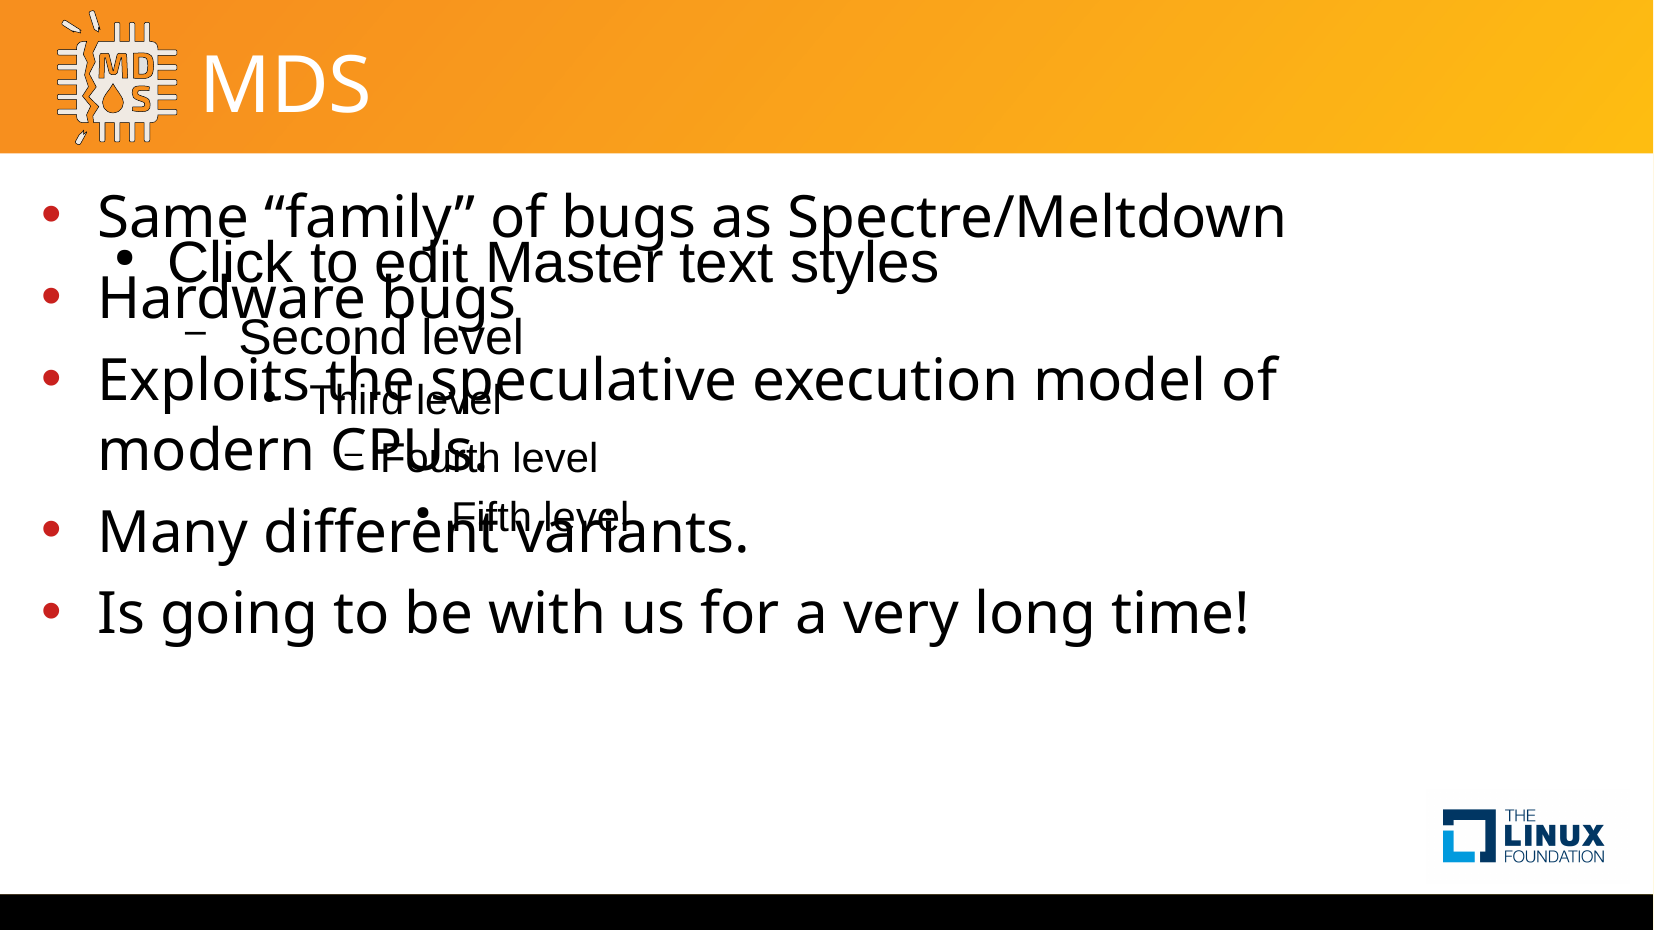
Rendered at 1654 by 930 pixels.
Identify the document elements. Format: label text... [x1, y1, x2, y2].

picture [0, 0, 1654, 930]
picture [1420, 774, 1630, 887]
title MDS [203, 8, 1551, 154]
list Same “family” of bugs as Spectre/Meltdown Hardware bugs Exploits the speculative execution model of modern CPUs. Many different variants. Is going to be with us for a very long time! [25, 171, 1486, 786]
